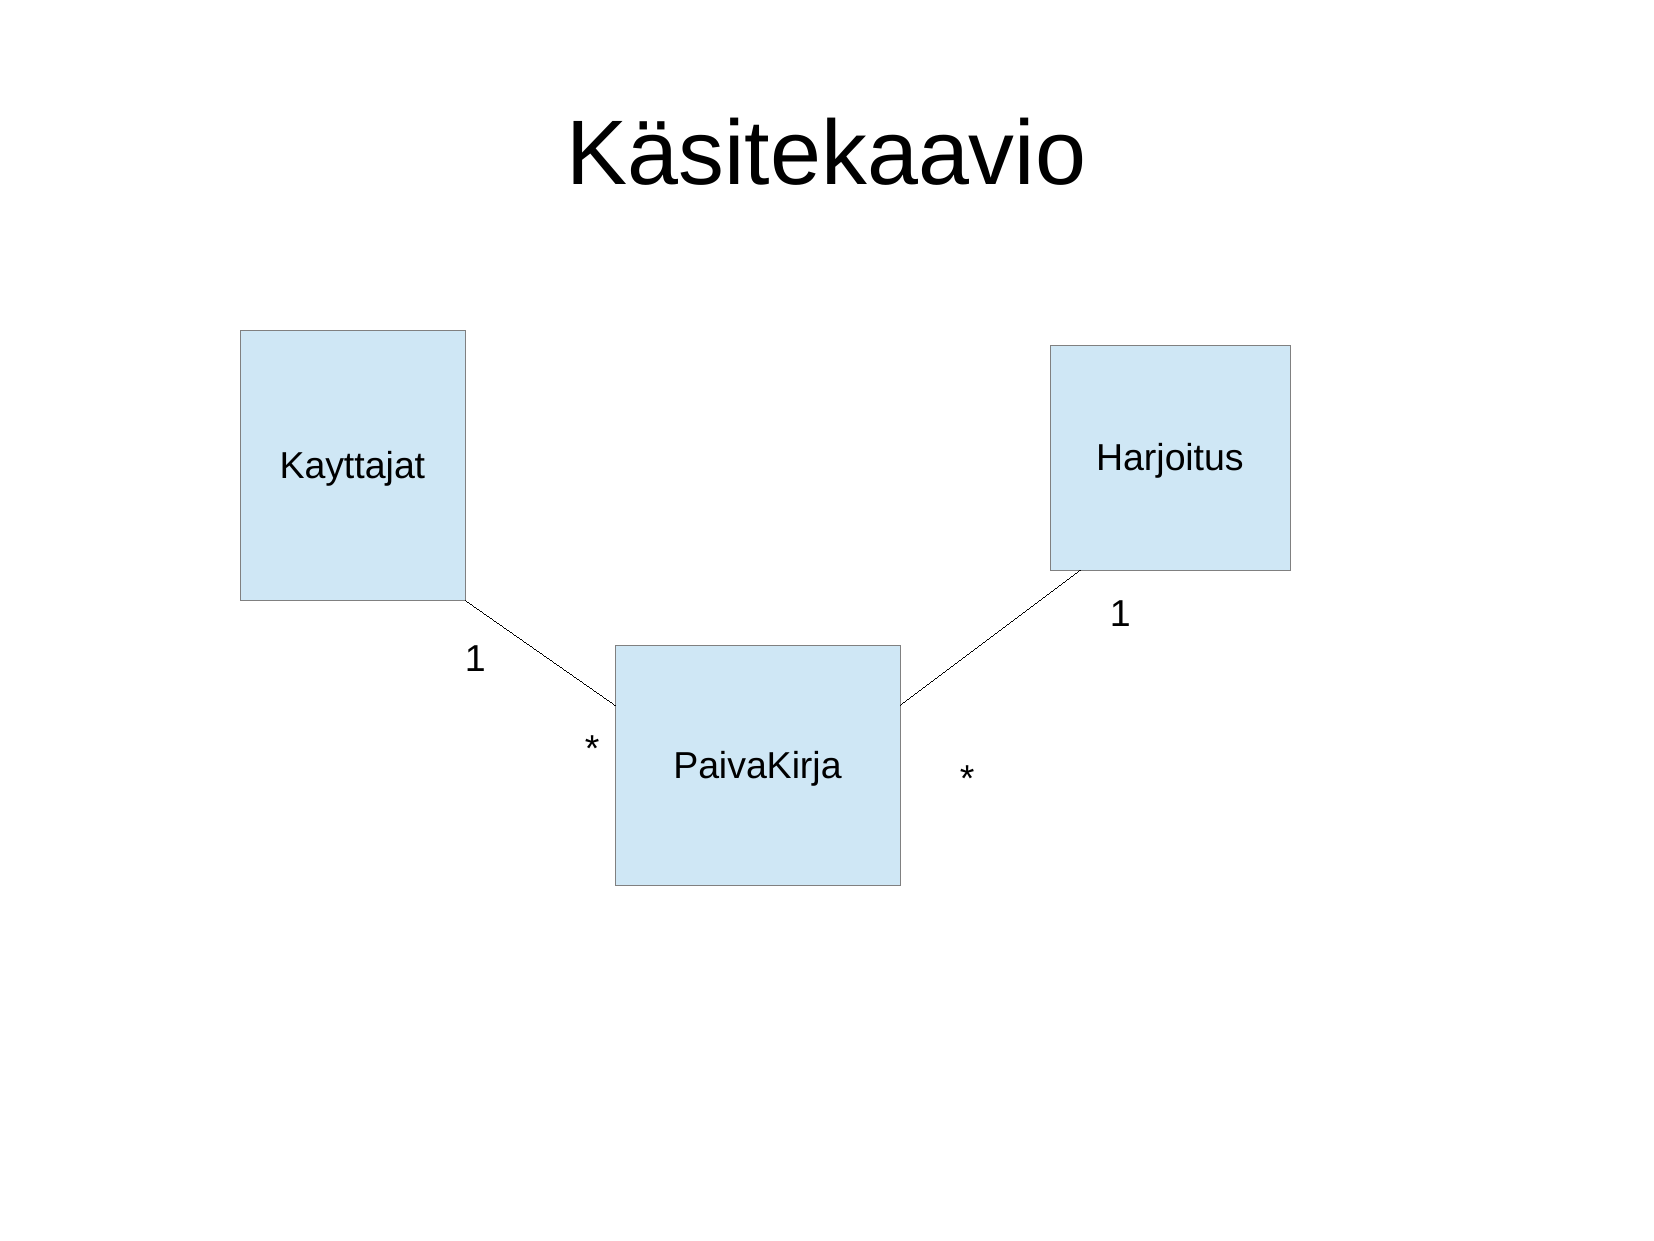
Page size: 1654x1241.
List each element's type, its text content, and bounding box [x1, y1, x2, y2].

text_box 1 [450, 630, 501, 687]
text_box * [945, 750, 990, 807]
text_box 1 [1095, 585, 1146, 642]
text_box Harjoitus [1050, 345, 1291, 571]
title Käsitekaavio [82, 49, 1571, 257]
text_box PaivaKirja [615, 645, 901, 886]
text_box * [570, 720, 615, 777]
text_box Kayttajat [240, 330, 466, 601]
subtitle [82, 290, 1538, 1010]
